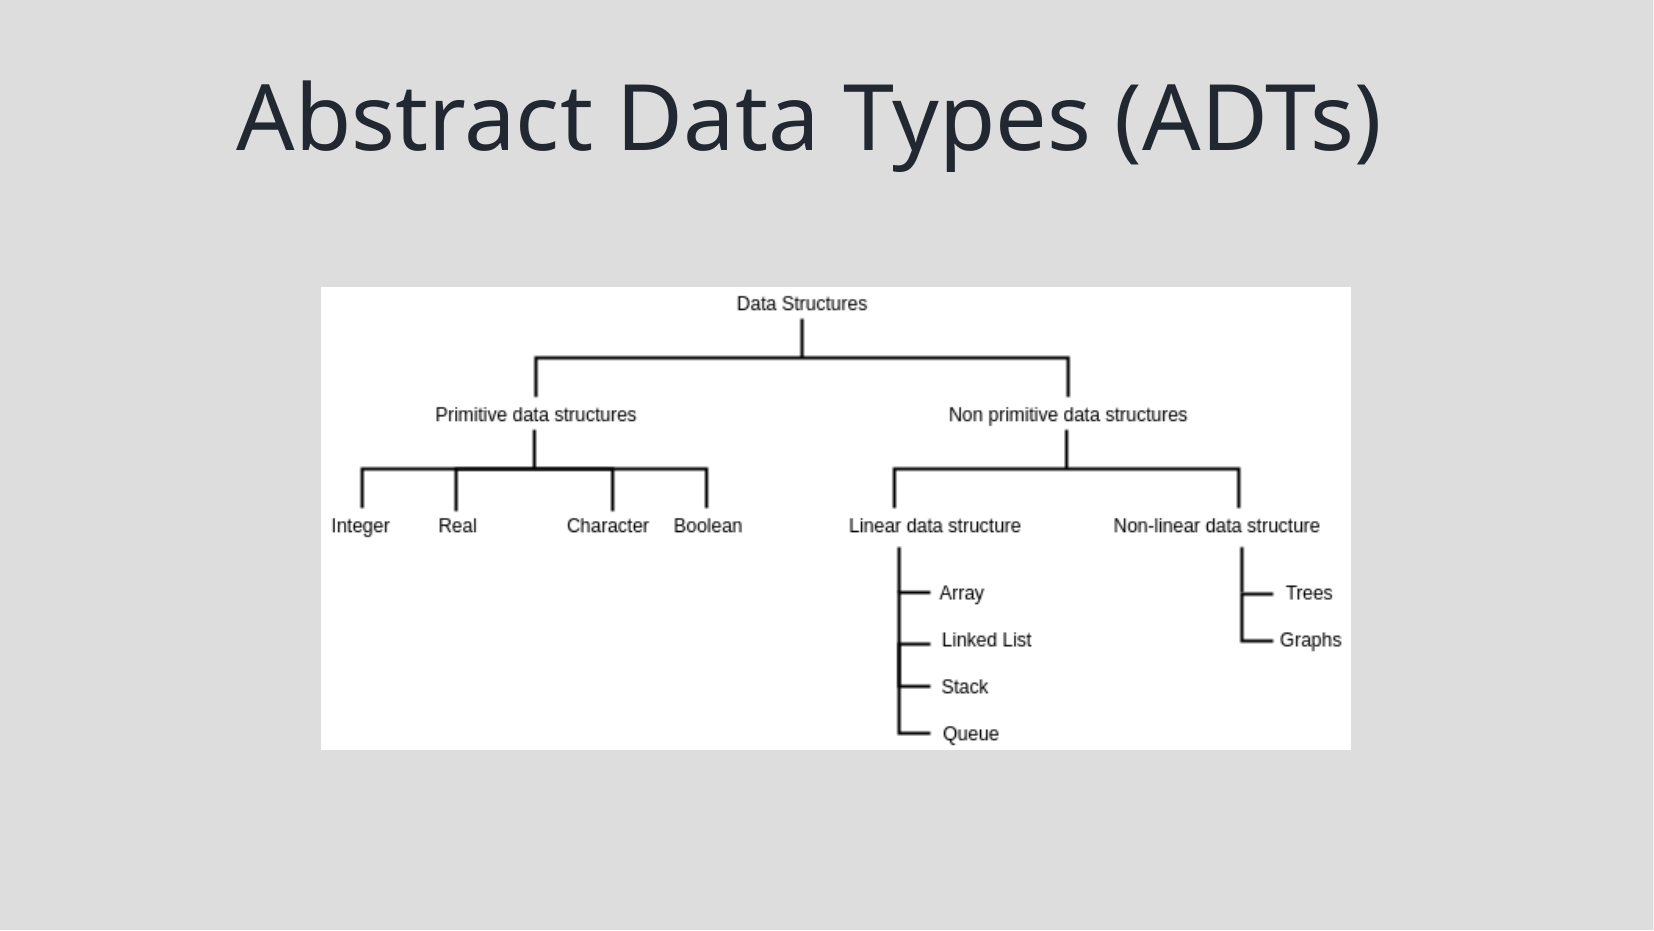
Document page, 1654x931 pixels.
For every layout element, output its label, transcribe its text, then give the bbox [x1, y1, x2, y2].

picture [321, 287, 1351, 751]
title Abstract Data Types (ADTs) [82, 37, 1538, 193]
